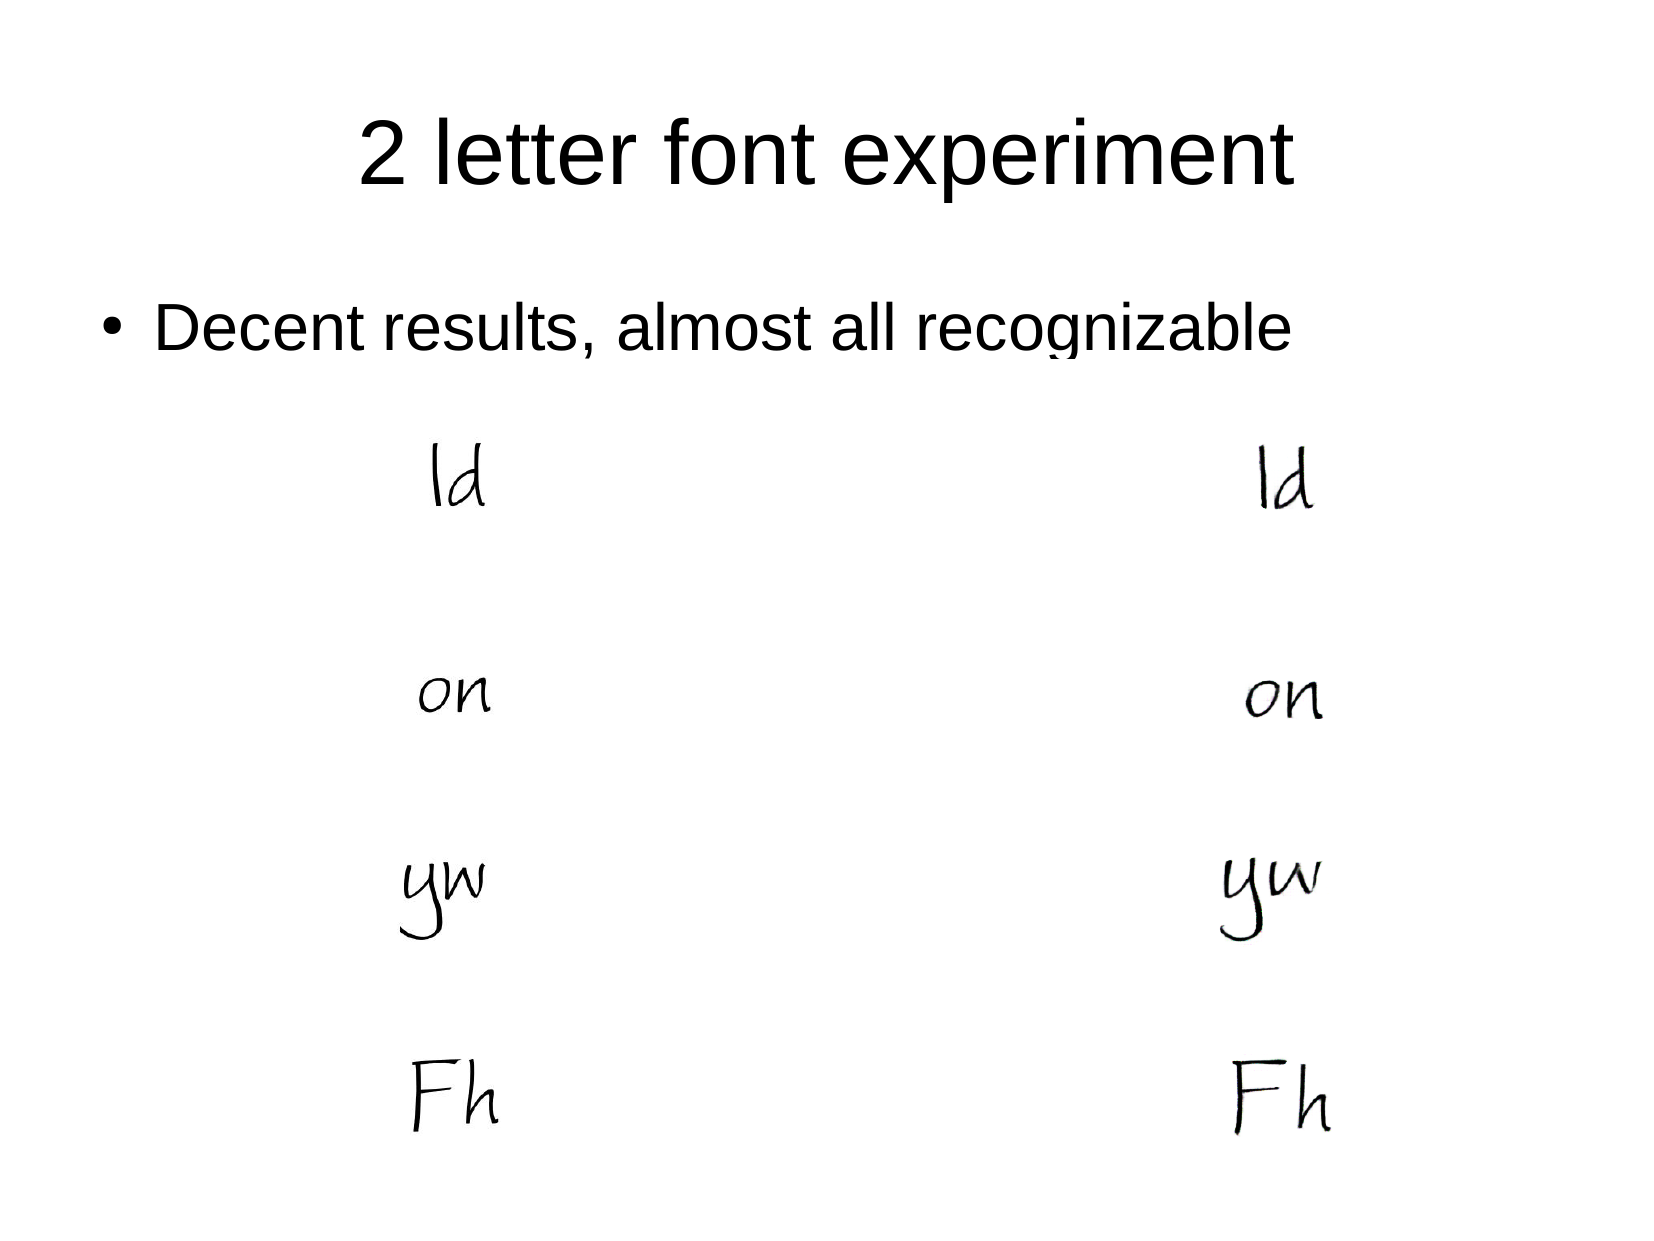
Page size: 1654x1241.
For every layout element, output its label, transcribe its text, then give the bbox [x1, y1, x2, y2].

picture [41, 359, 1654, 1187]
title 2 letter font experiment [82, 49, 1571, 257]
list Decent results, almost all recognizable [82, 290, 1571, 359]
